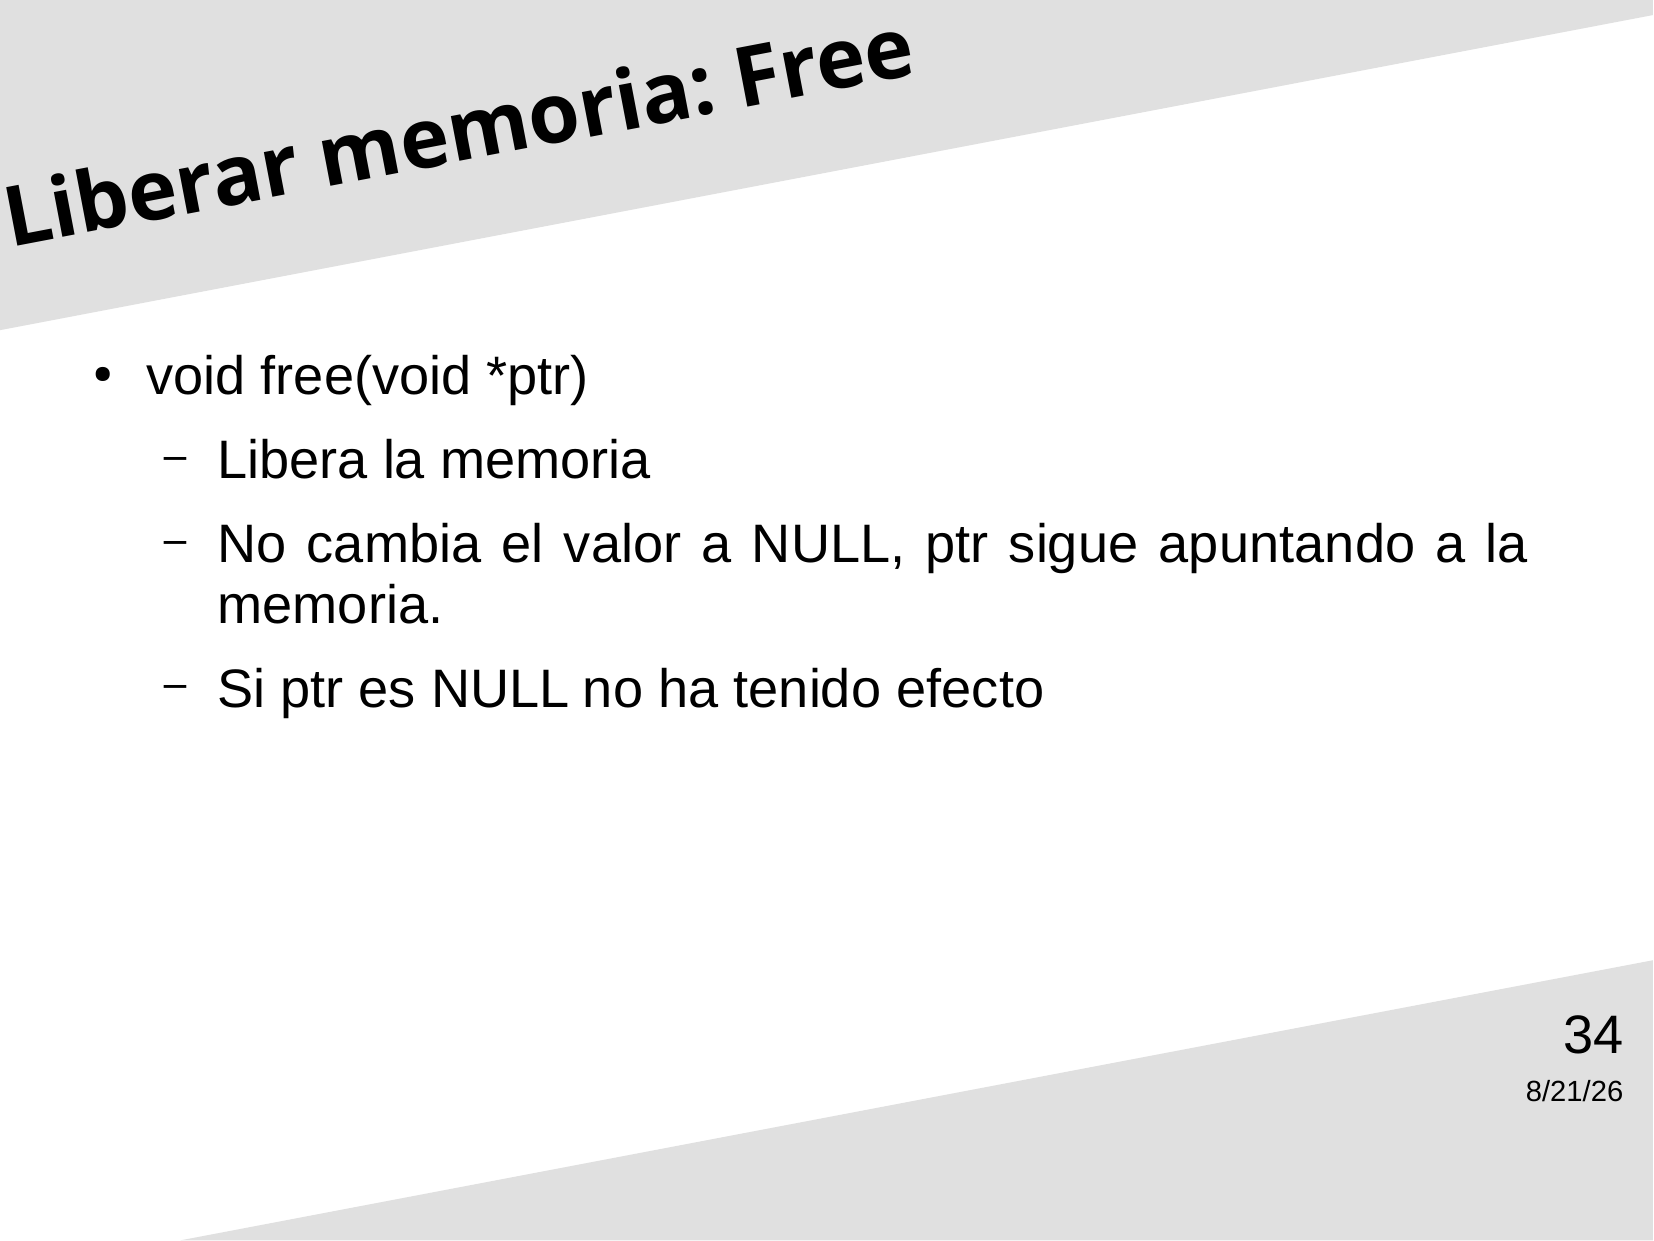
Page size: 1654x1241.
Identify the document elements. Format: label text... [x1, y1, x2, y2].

list void free(void *ptr) Libera la memoria No cambia el valor a NULL, ptr sigue apuntando a la memoria. Si ptr es NULL no ha tenido efecto [75, 345, 1531, 1065]
title Liberar memoria: Free [0, 0, 1486, 318]
